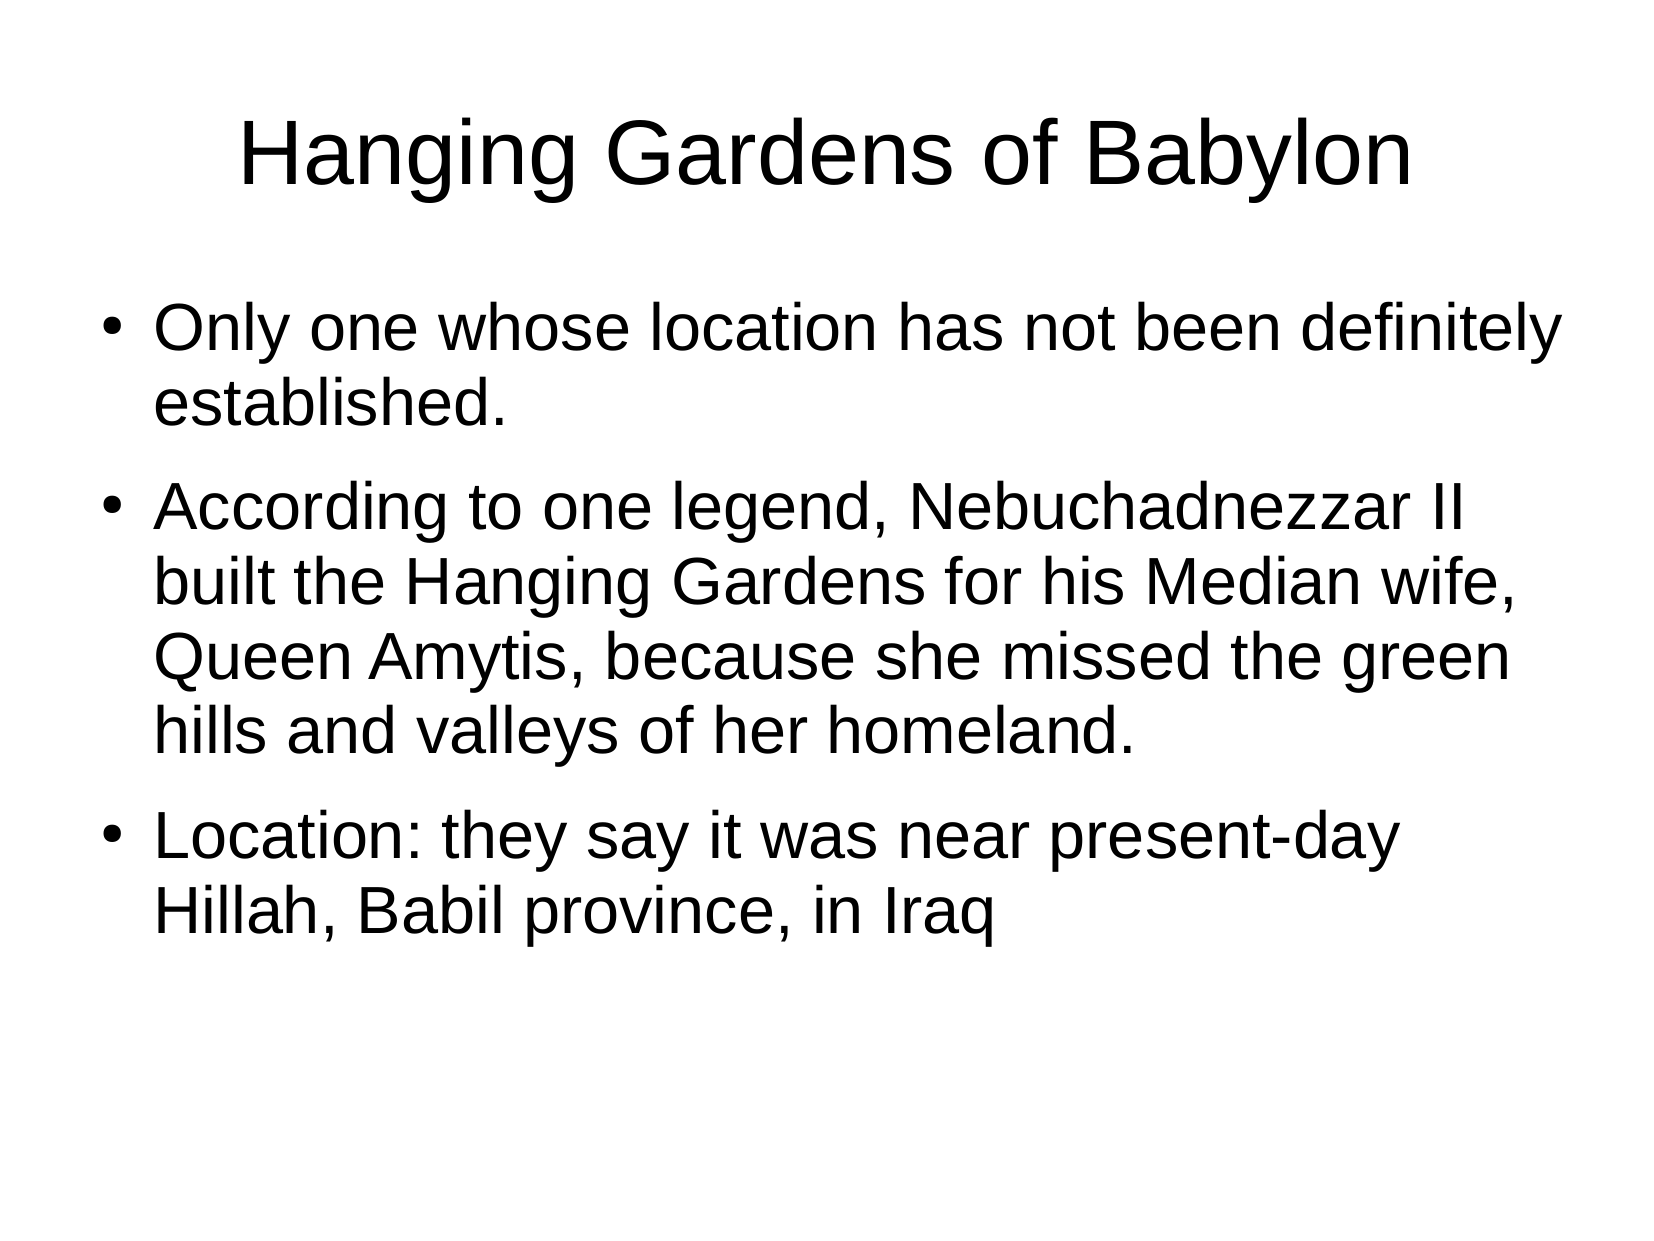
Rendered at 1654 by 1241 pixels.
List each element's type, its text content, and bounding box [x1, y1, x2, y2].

list Only one whose location has not been definitely established. According to one legend, Nebuchadnezzar II built the Hanging Gardens for his Median wife, Queen Amytis, because she missed the green hills and valleys of her homeland. Location: they say it was near present-day Hillah, Babil province, in Iraq [82, 290, 1571, 1010]
title Hanging Gardens of Babylon [82, 49, 1571, 257]
